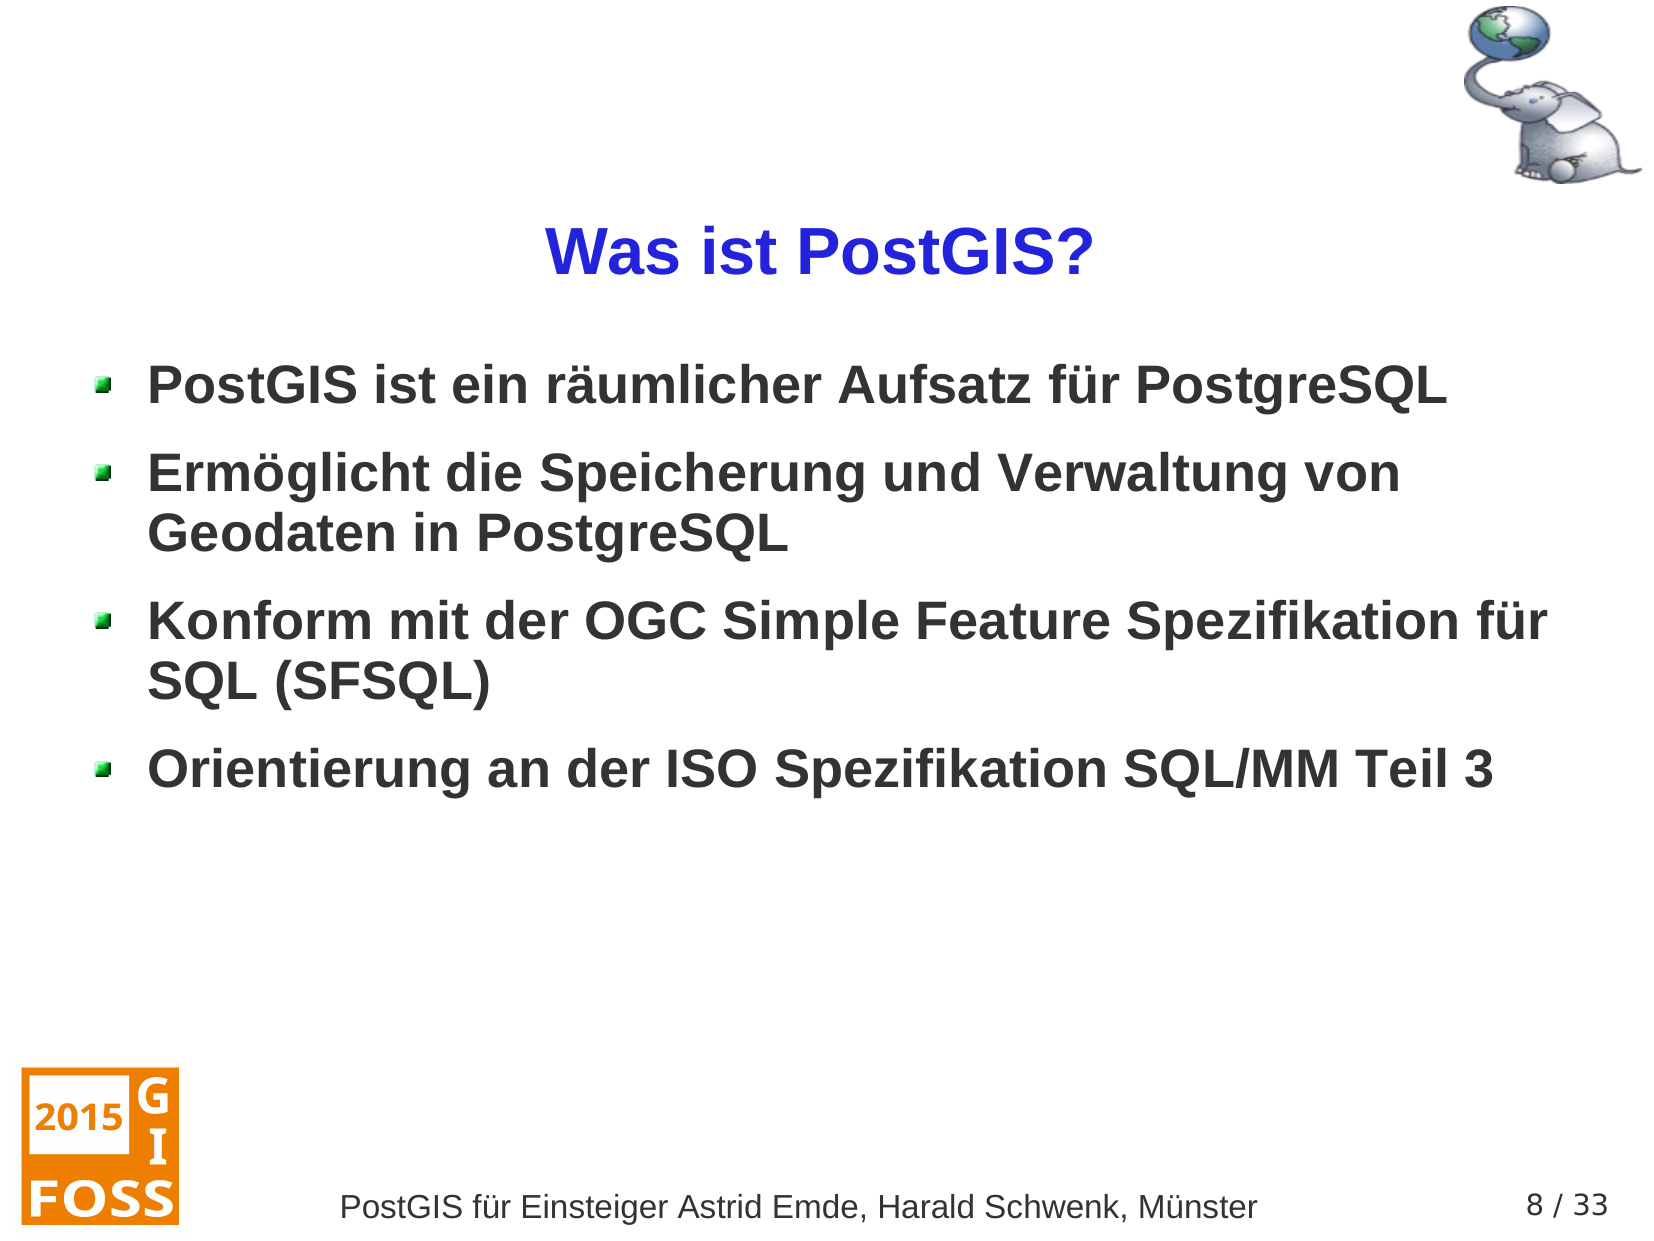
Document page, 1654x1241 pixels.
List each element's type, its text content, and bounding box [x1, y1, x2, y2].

picture [1464, 6, 1642, 184]
list PostGIS ist ein räumlicher Aufsatz für PostgreSQL Ermöglicht die Speicherung und Verwaltung von Geodaten in PostgreSQL Konform mit der OGC Simple Feature Spezifikation für SQL (SFSQL) Orientierung an der ISO Spezifikation SQL/MM Teil 3 [76, 354, 1565, 1173]
picture [11, 1057, 189, 1235]
title Was ist PostGIS? [76, 177, 1565, 325]
